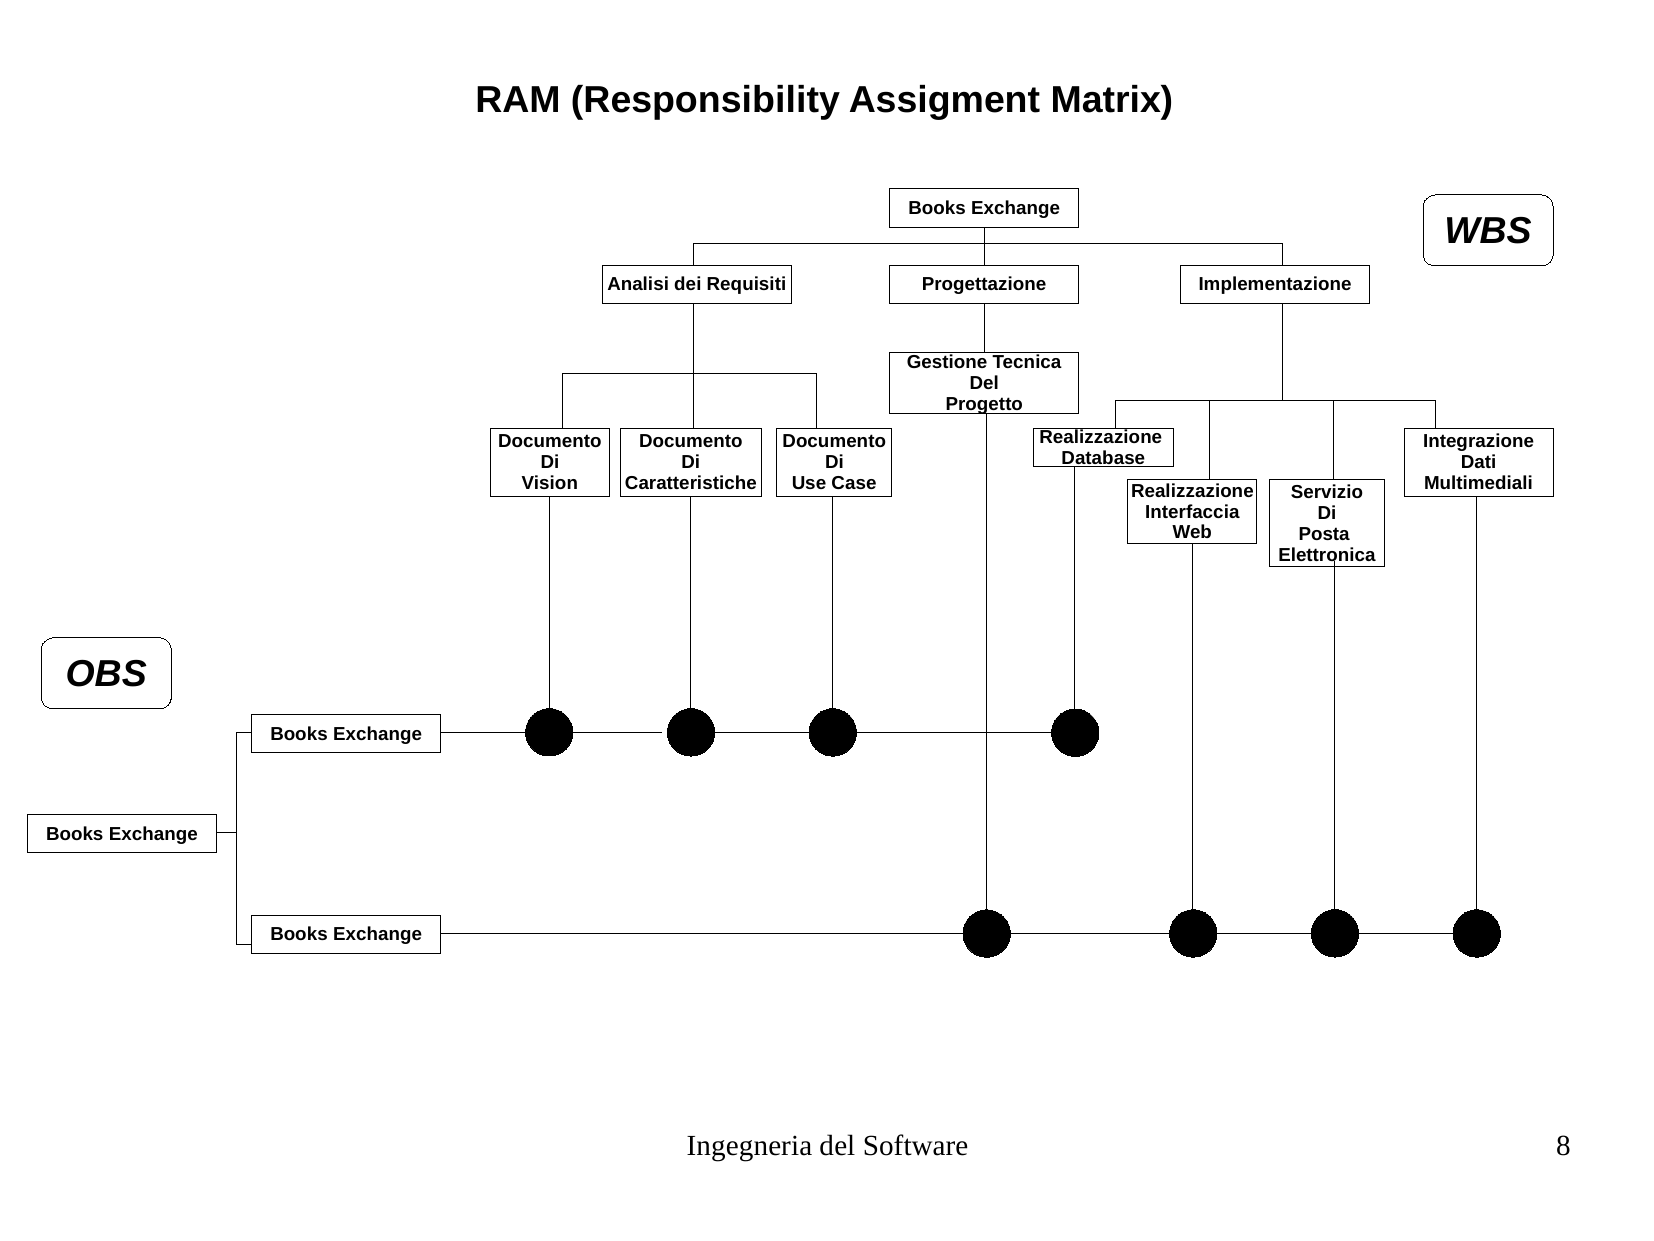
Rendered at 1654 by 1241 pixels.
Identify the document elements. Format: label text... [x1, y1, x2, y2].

text_box WBS [1423, 194, 1554, 266]
text_box Documento Di Caratteristiche [620, 428, 762, 497]
text_box Realizzazione Interfaccia Web [1127, 479, 1257, 544]
text_box Documento Di Use Case [776, 428, 892, 497]
text_box [667, 708, 715, 757]
text_box [1453, 909, 1501, 958]
text_box Analisi dei Requisiti [602, 265, 792, 304]
text_box Progettazione [889, 265, 1079, 304]
text_box Books Exchange [27, 814, 217, 853]
text_box [1311, 909, 1359, 933]
text_box Integrazione Dati Multimediali [1404, 428, 1554, 497]
text_box [1311, 934, 1359, 958]
text_box [525, 708, 573, 756]
text_box Books Exchange [251, 915, 441, 954]
text_box Realizzazione Database [1033, 428, 1174, 467]
text_box [1169, 909, 1217, 933]
text_box Books Exchange [889, 188, 1079, 228]
text_box OBS [41, 637, 172, 709]
text_box Documento Di Vision [490, 428, 610, 497]
text_box [809, 708, 857, 757]
text_box Gestione Tecnica Del Progetto [889, 352, 1079, 414]
text_box Books Exchange [251, 714, 441, 753]
text_box Implementazione [1180, 265, 1370, 304]
text_box [1169, 934, 1217, 958]
text_box Servizio Di Posta Elettronica [1269, 479, 1385, 567]
text_box [963, 909, 1011, 958]
text_box [1453, 909, 1476, 933]
text_box RAM (Responsibility Assigment Matrix) [460, 70, 1189, 128]
text_box [1051, 709, 1099, 757]
